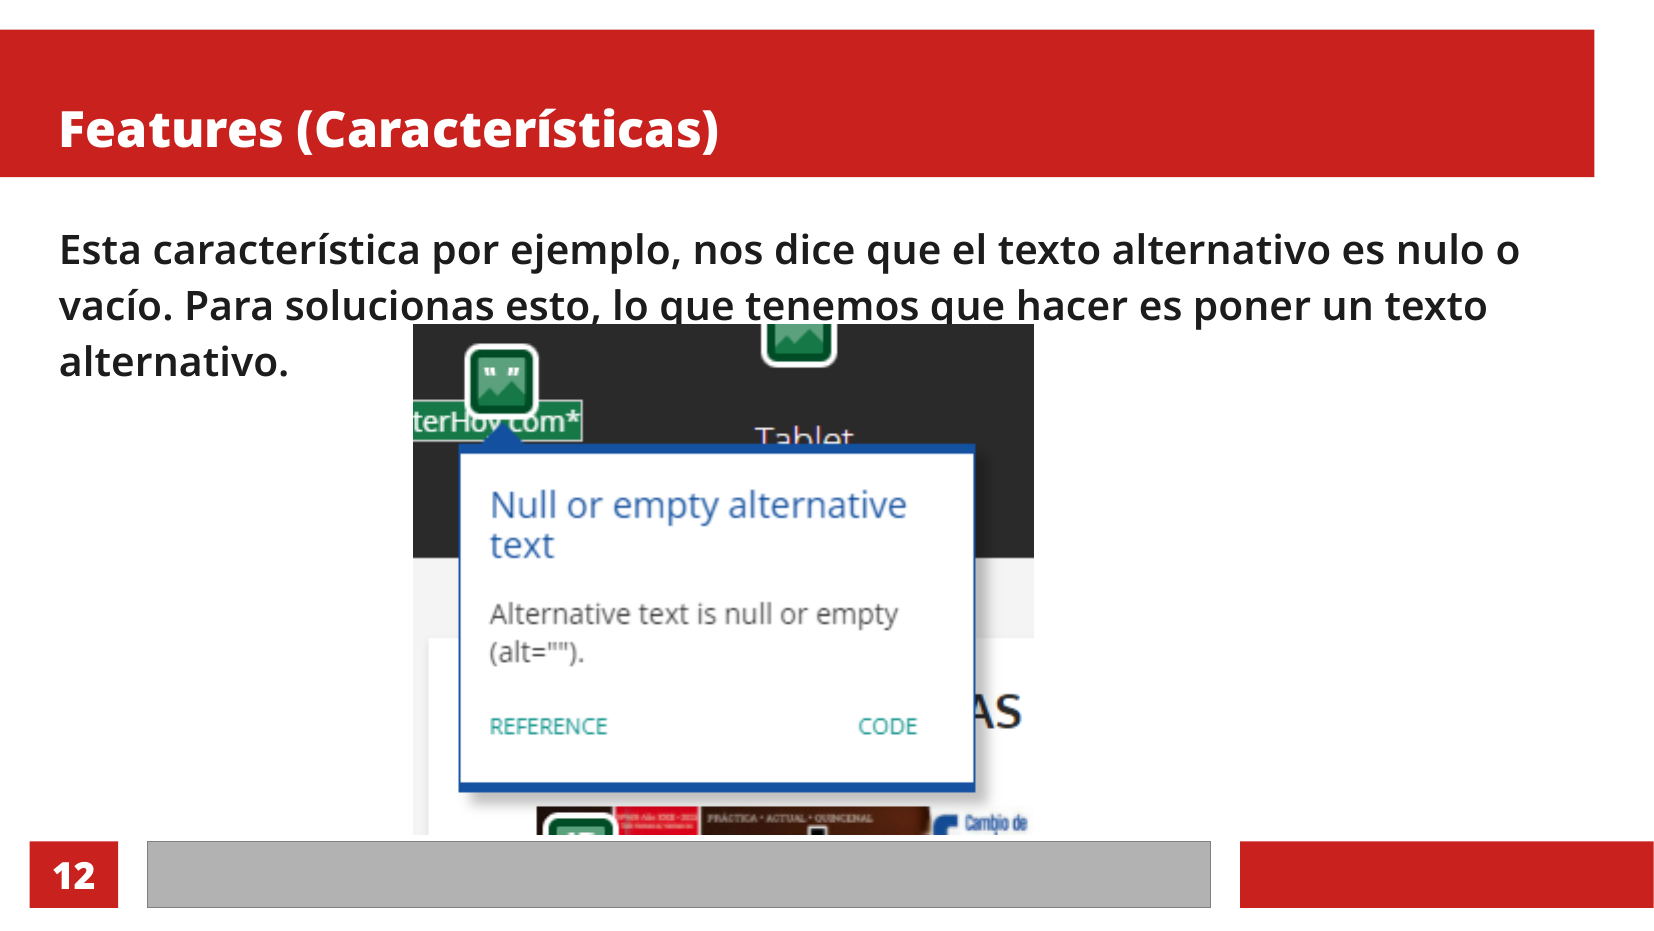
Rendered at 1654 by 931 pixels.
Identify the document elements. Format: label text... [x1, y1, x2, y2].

list Esta característica por ejemplo, nos dice que el texto alternativo es nulo o vacío. Para solucionas esto, lo que tenemos que hacer es poner un texto alternativo. [59, 221, 1565, 798]
picture [413, 324, 1034, 835]
title Features (Características) [59, 44, 1595, 163]
